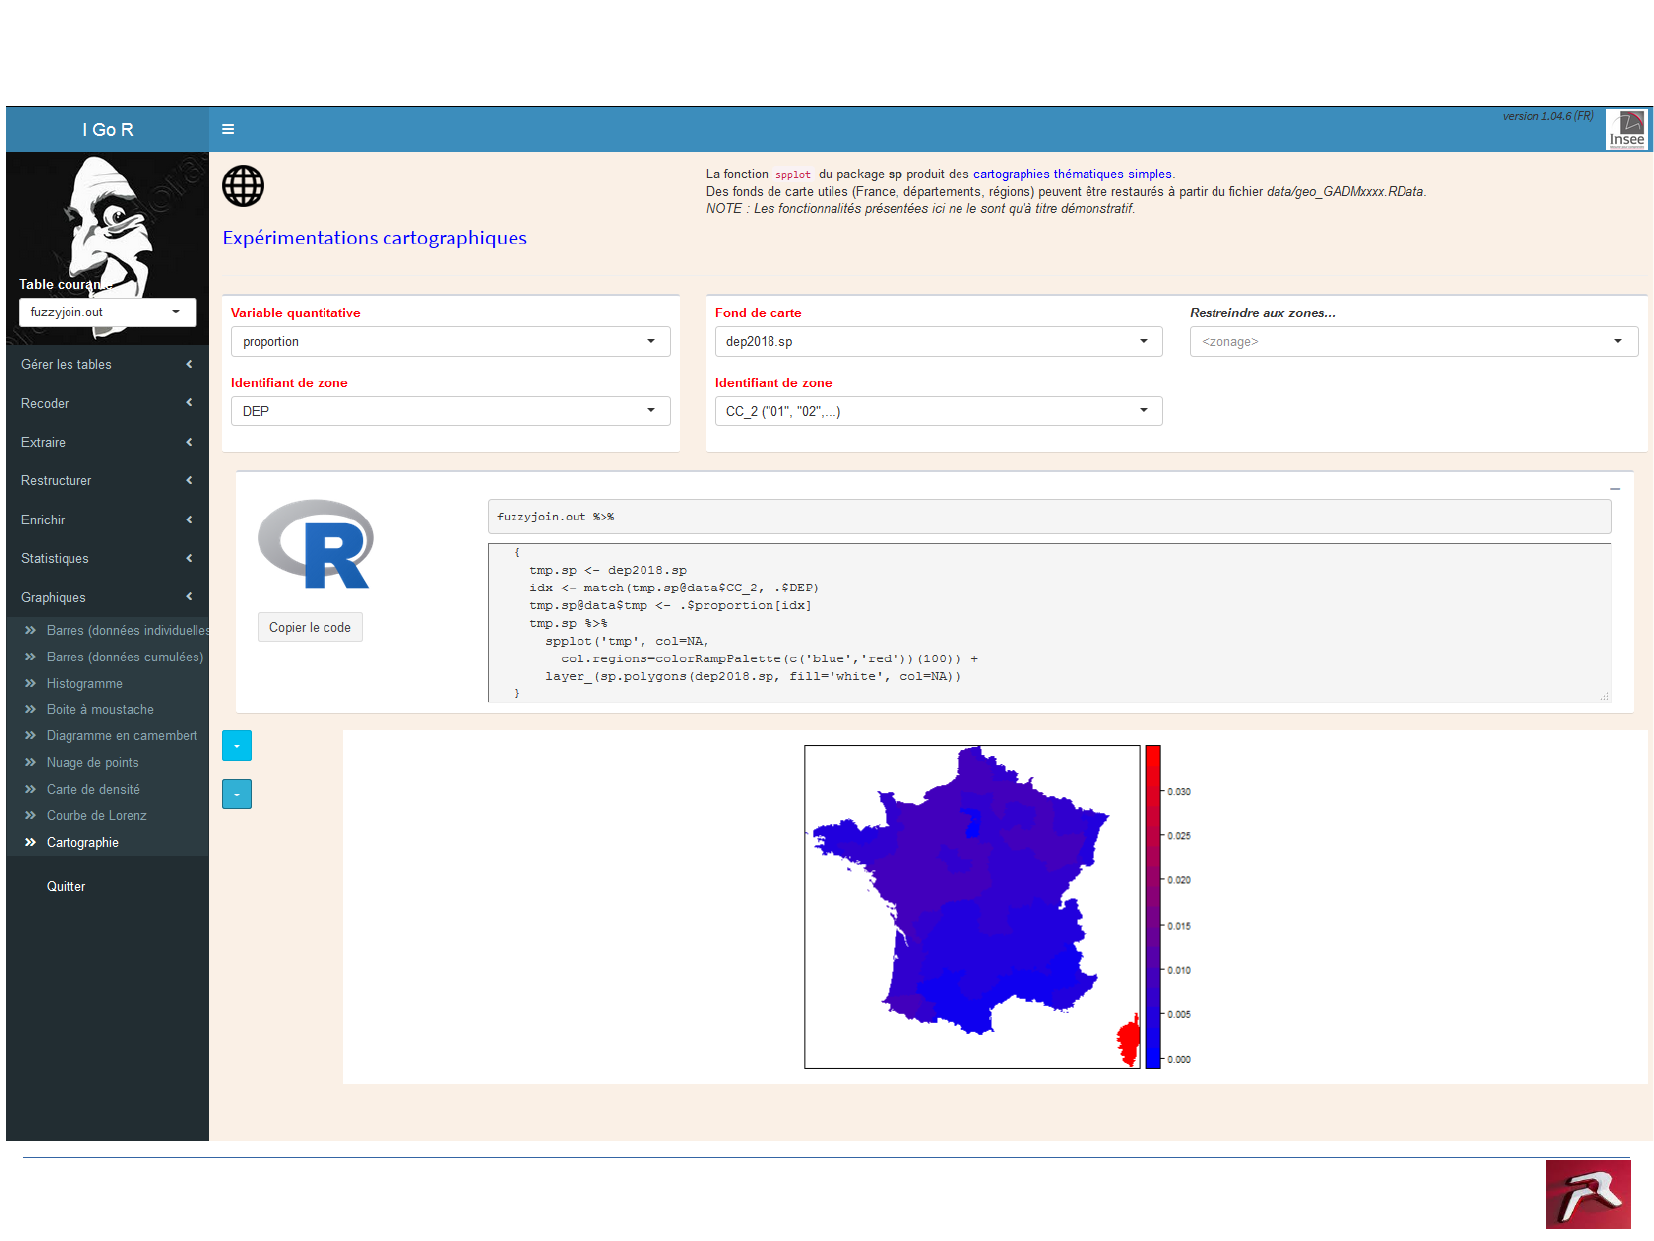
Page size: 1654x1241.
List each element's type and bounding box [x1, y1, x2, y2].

picture [1546, 1160, 1631, 1229]
picture [6, 106, 1654, 1141]
